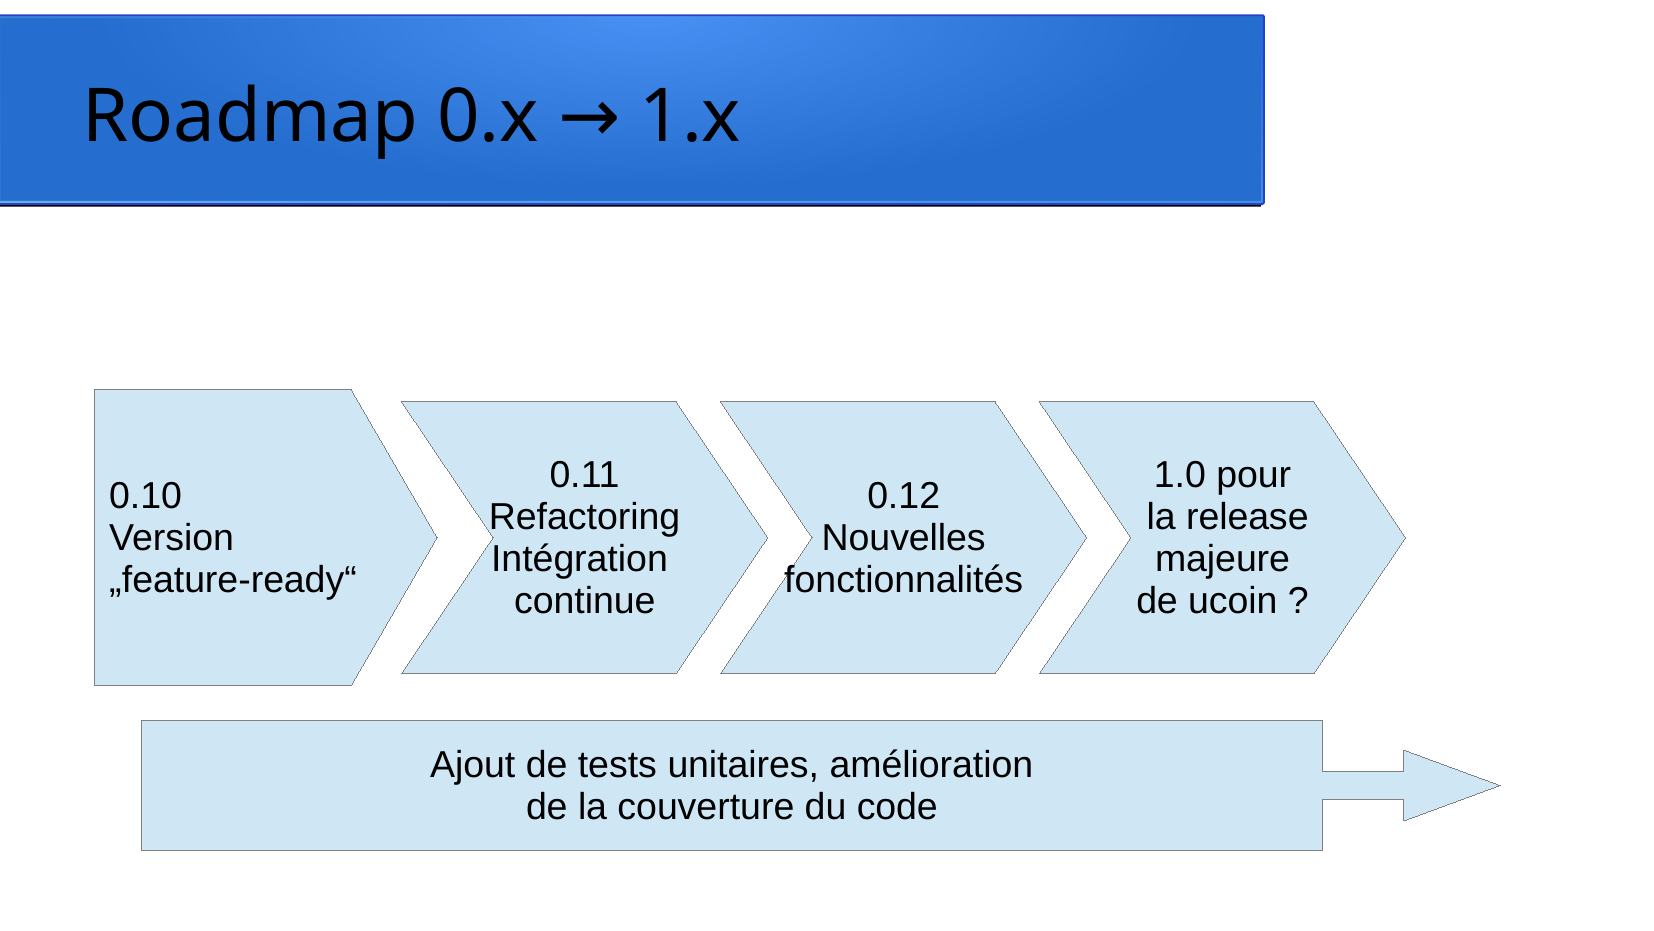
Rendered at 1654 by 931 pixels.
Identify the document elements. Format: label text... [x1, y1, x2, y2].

text_box Ajout de tests unitaires, amélioration de la couverture du code [141, 720, 1501, 851]
text_box 1.0 pour la release majeure de ucoin ? [1039, 401, 1406, 674]
text_box 0.11 Refactoring Intégration continue [401, 401, 768, 674]
title Roadmap 0.x → 1.x [82, 35, 1235, 189]
text_box 0.12 Nouvelles fonctionnalités [720, 401, 1087, 674]
text_box 0.10 Version „feature-ready“ [94, 389, 438, 686]
